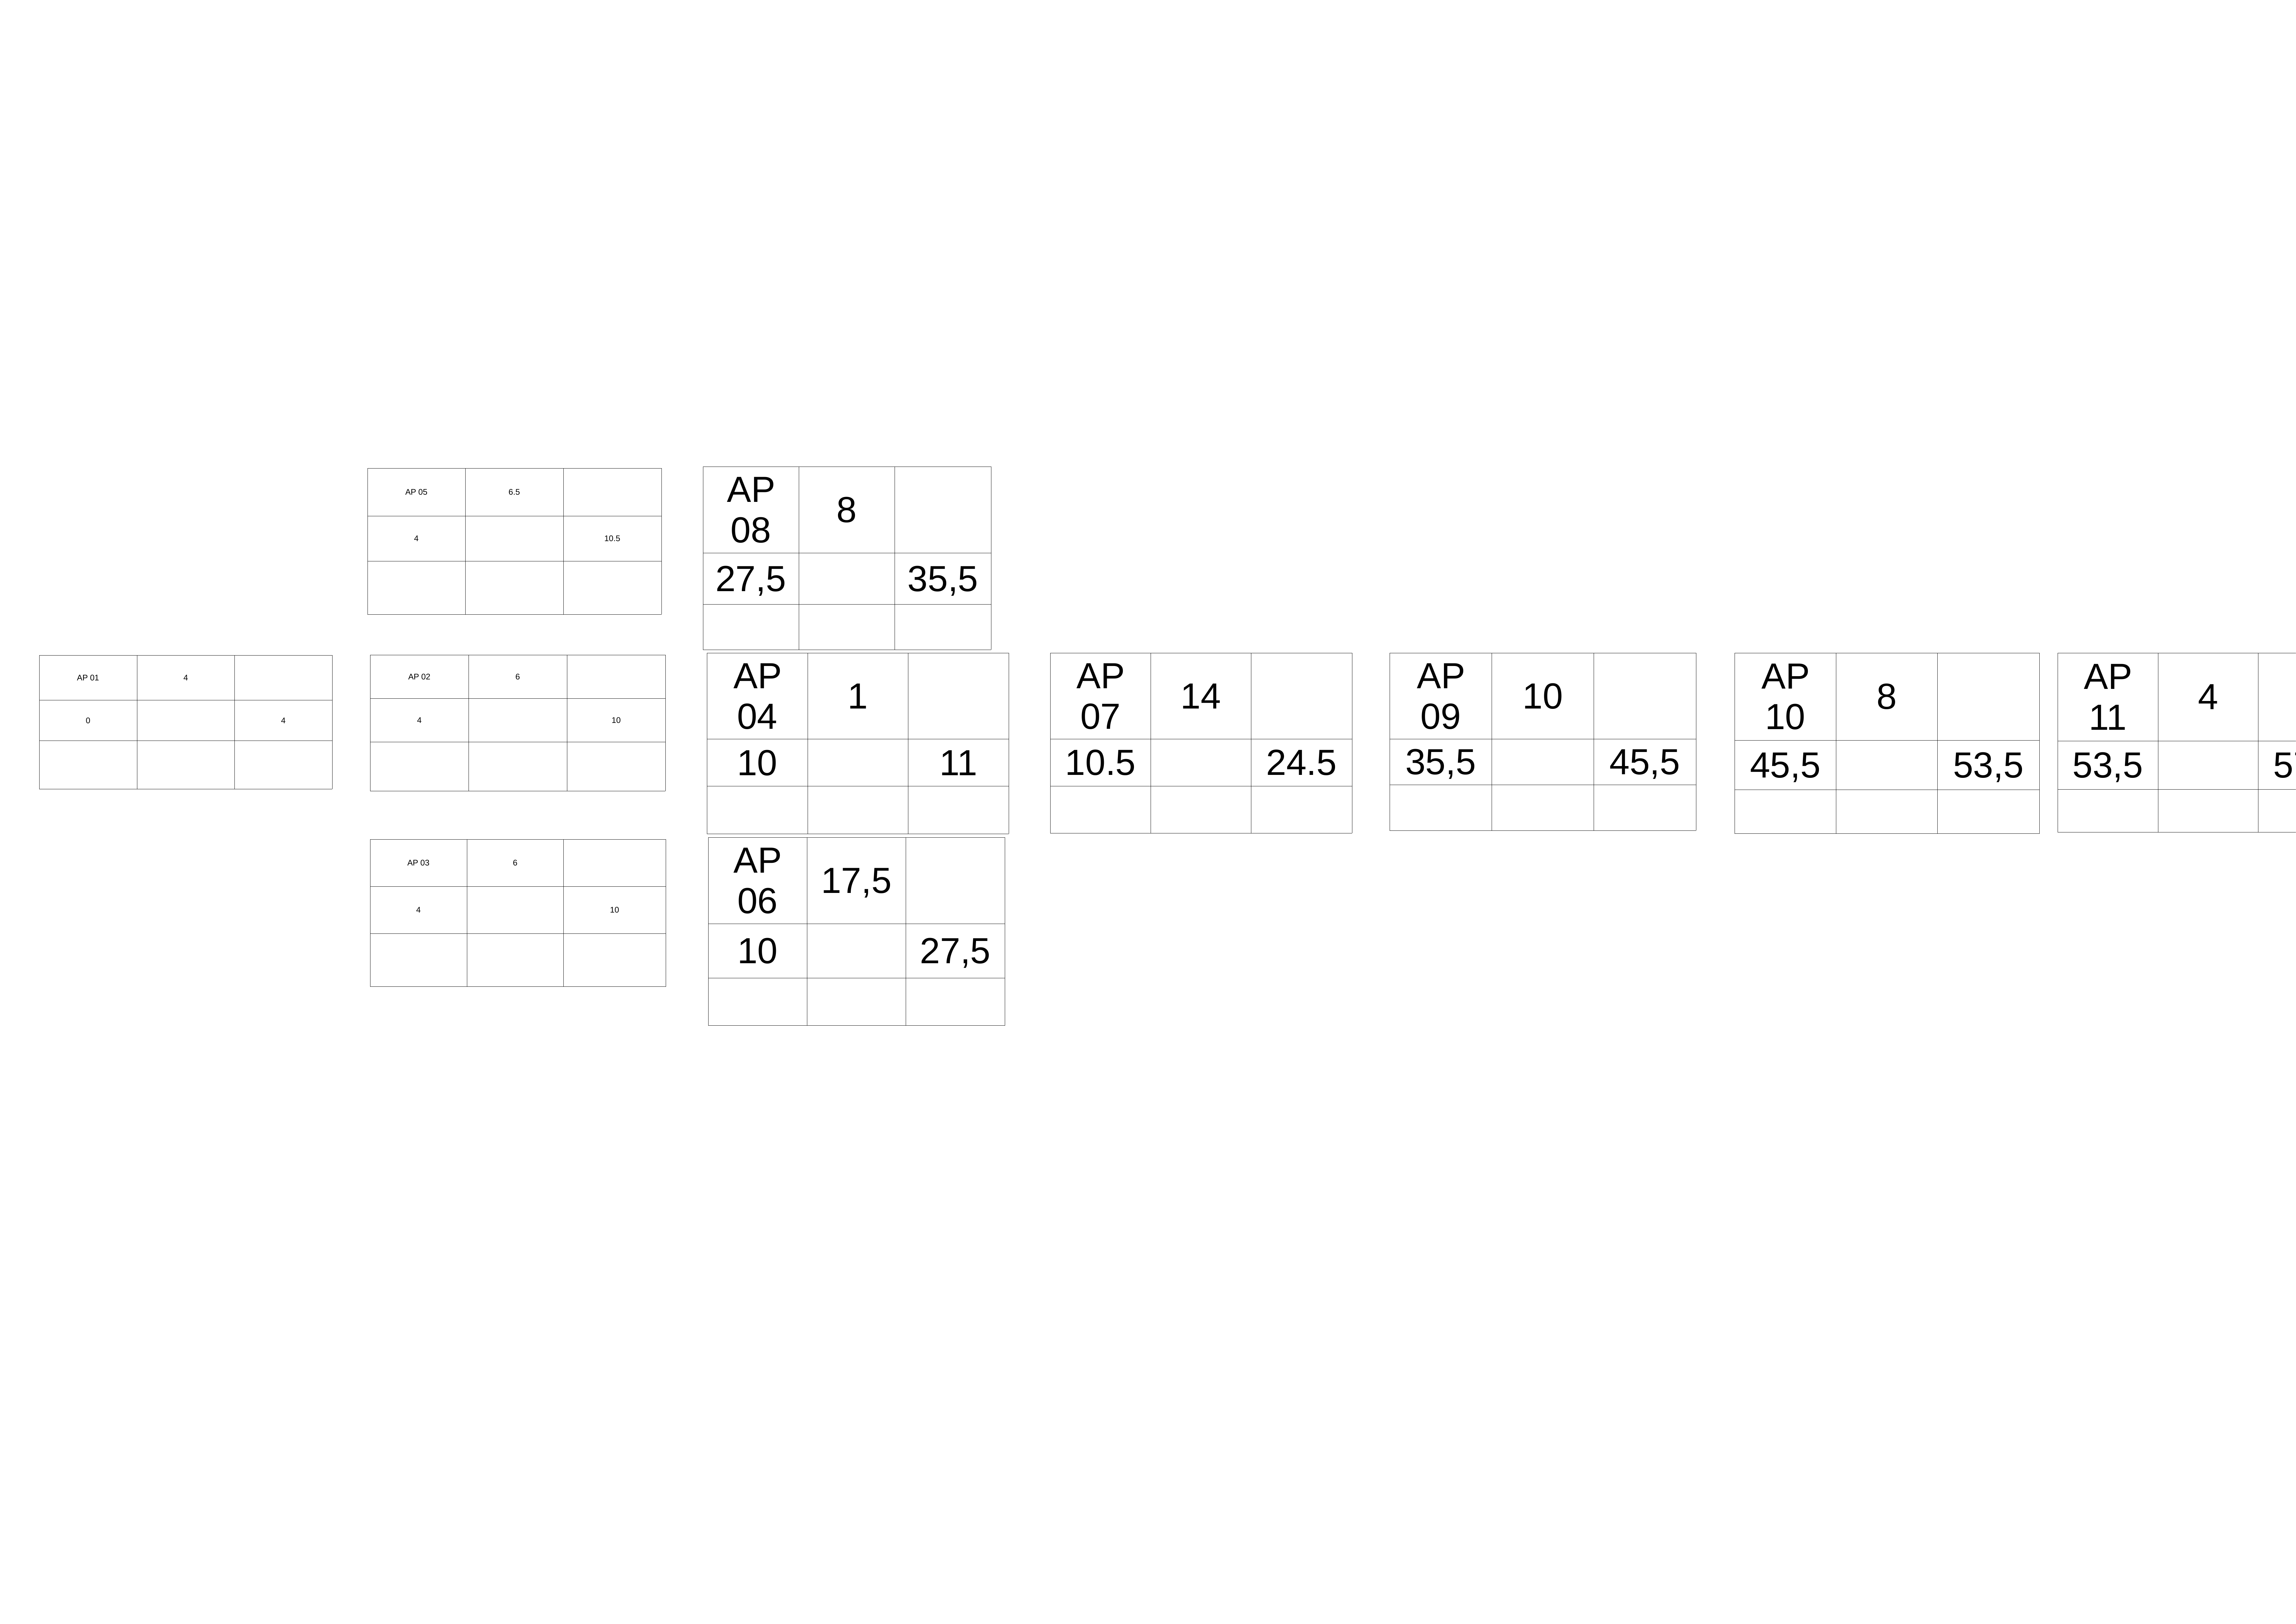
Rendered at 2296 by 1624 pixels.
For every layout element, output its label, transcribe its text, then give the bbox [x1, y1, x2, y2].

table_cell [906, 978, 1005, 1025]
table_cell [40, 741, 137, 789]
table_cell [564, 934, 666, 986]
table_cell 11 [908, 739, 1009, 786]
table_cell [1594, 785, 1696, 830]
table_cell 53,5 [2058, 741, 2158, 789]
table_cell [467, 887, 563, 933]
table_cell 35,5 [895, 553, 991, 604]
table_header AP 08 [703, 467, 799, 553]
table_cell [1151, 739, 1251, 786]
table_cell [895, 605, 991, 650]
table_cell [370, 742, 469, 791]
table_cell [368, 561, 465, 614]
table_cell 4 [370, 887, 467, 933]
table_cell [466, 516, 563, 561]
table_header 6 [467, 840, 563, 886]
table_cell [467, 934, 563, 986]
table_header AP 07 [1051, 653, 1151, 739]
table_cell 10 [709, 924, 807, 978]
table_header [1594, 653, 1696, 739]
table_cell [709, 978, 807, 1025]
table_cell [466, 561, 563, 614]
table_cell 4 [235, 700, 332, 741]
table_cell [799, 553, 895, 604]
table_cell 27,5 [906, 924, 1005, 978]
table_cell [567, 742, 665, 791]
table_header [567, 655, 665, 698]
table_cell [707, 786, 808, 834]
table_cell 57,5 [2258, 741, 2296, 789]
table_cell [469, 742, 567, 791]
table_cell [1492, 785, 1594, 830]
table_header AP 02 [370, 655, 469, 698]
table_header [2258, 653, 2296, 741]
table_cell 10 [707, 739, 808, 786]
table_header AP 11 [2058, 653, 2158, 741]
table_header AP 04 [707, 653, 808, 739]
table_header [235, 656, 332, 700]
table_header 8 [1836, 653, 1937, 740]
table_header AP 05 [368, 469, 465, 516]
table_cell [2258, 790, 2296, 832]
table_header AP 01 [40, 656, 137, 700]
table_cell [137, 700, 234, 741]
table_cell [137, 741, 234, 789]
table_header [564, 840, 666, 886]
table_header 1 [808, 653, 908, 739]
table_cell 10.5 [1051, 739, 1151, 786]
table_header AP 10 [1735, 653, 1836, 740]
table_cell 27,5 [703, 553, 799, 604]
table_cell [908, 786, 1009, 834]
table_cell [807, 978, 906, 1025]
table_cell [1735, 790, 1836, 833]
table_header AP 06 [709, 838, 807, 924]
table_header AP 03 [370, 840, 467, 886]
table_header 4 [2158, 653, 2258, 741]
table_cell 45,5 [1594, 739, 1696, 785]
table_cell 4 [370, 699, 469, 742]
table_cell 10 [567, 699, 665, 742]
table_cell 53,5 [1938, 741, 2039, 790]
table_cell [1938, 790, 2039, 833]
table_cell [1836, 790, 1937, 833]
table_cell [469, 699, 567, 742]
table_cell [703, 605, 799, 650]
table_header [1251, 653, 1352, 739]
table_cell [1836, 741, 1937, 790]
table_cell 35,5 [1390, 739, 1492, 785]
table_cell [1051, 786, 1151, 833]
table_header 10 [1492, 653, 1594, 739]
table_cell [1492, 739, 1594, 785]
table_cell [808, 739, 908, 786]
table_cell 10.5 [564, 516, 661, 561]
table_header [564, 469, 661, 516]
table_cell [2058, 790, 2158, 832]
table_cell 45,5 [1735, 741, 1836, 790]
table_cell [799, 605, 895, 650]
table_header 14 [1151, 653, 1251, 739]
table_header 4 [137, 656, 234, 700]
table_cell 0 [40, 700, 137, 741]
table_cell [2158, 741, 2258, 789]
table_header [906, 838, 1005, 924]
table_cell [807, 924, 906, 978]
table_header 6.5 [466, 469, 563, 516]
table_cell [370, 934, 467, 986]
table_cell [1390, 785, 1492, 830]
table_cell [235, 741, 332, 789]
table_header 17,5 [807, 838, 906, 924]
table_header [1938, 653, 2039, 740]
table_header [895, 467, 991, 553]
table_cell [2158, 790, 2258, 832]
table_cell 24.5 [1251, 739, 1352, 786]
table_header 6 [469, 655, 567, 698]
table_cell 10 [564, 887, 666, 933]
table_cell [564, 561, 661, 614]
table_header 8 [799, 467, 895, 553]
table_cell 4 [368, 516, 465, 561]
table_header [908, 653, 1009, 739]
table_header AP 09 [1390, 653, 1492, 739]
table_cell [1251, 786, 1352, 833]
table_cell [1151, 786, 1251, 833]
table_cell [808, 786, 908, 834]
